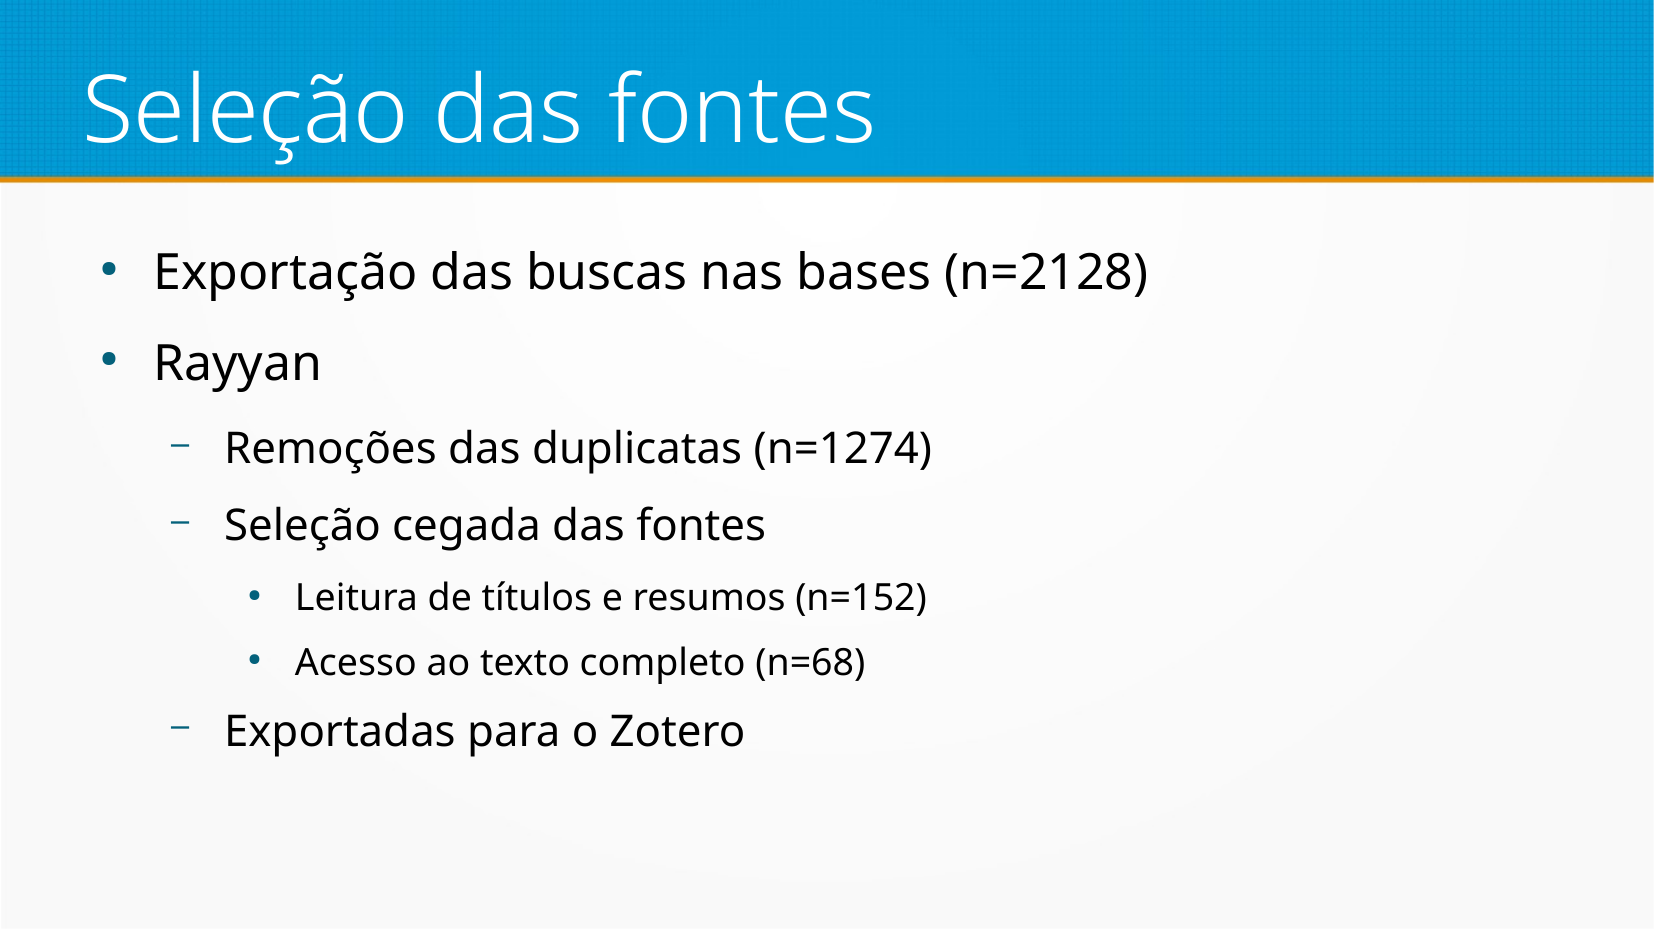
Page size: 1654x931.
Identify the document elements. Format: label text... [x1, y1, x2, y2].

picture [0, 175, 1654, 931]
list Exportação das buscas nas bases (n=2128) Rayyan Remoções das duplicatas (n=1274) Seleção cegada das fontes Leitura de títulos e resumos (n=152) Acesso ao texto completo (n=68) Exportadas para o Zotero [82, 236, 1563, 811]
title Seleção das fontes [82, 14, 1571, 171]
